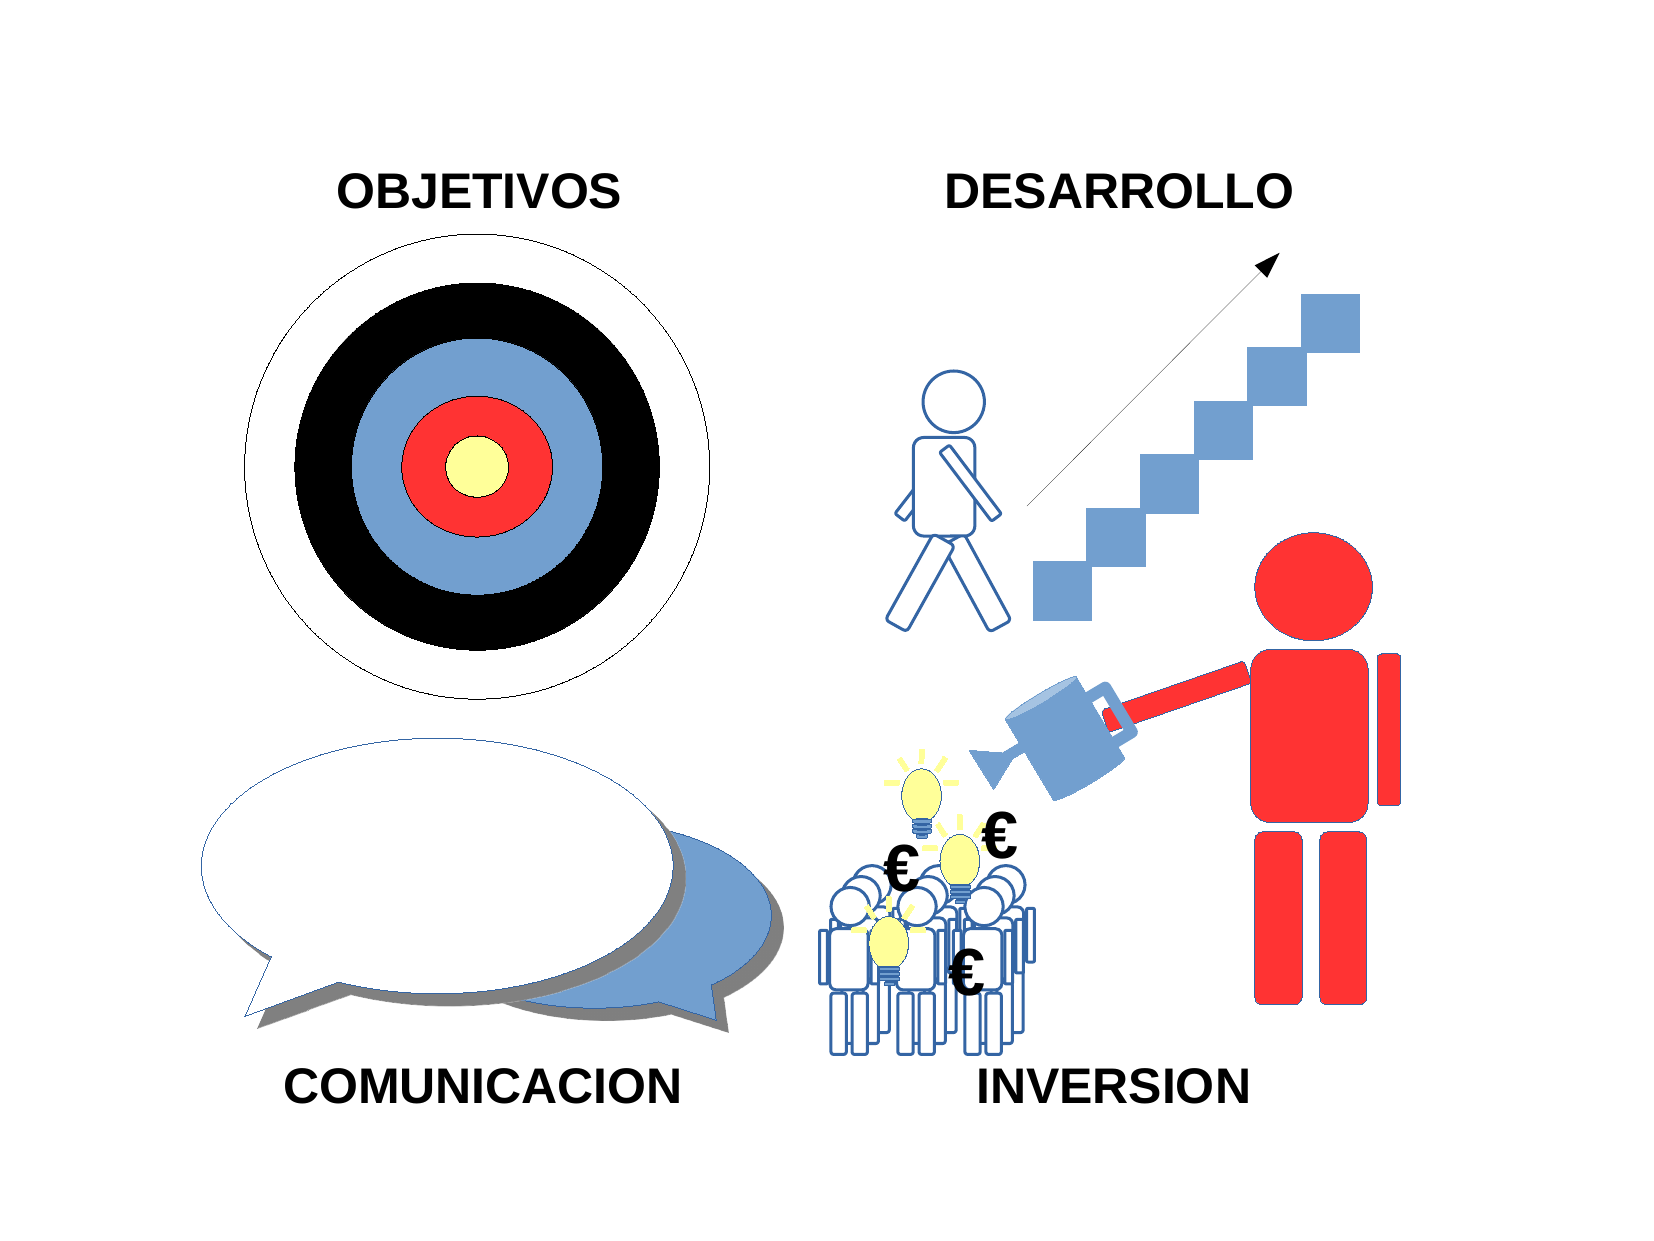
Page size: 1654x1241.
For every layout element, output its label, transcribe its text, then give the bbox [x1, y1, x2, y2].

text_box [969, 677, 1125, 801]
text_box € [934, 927, 990, 1018]
text_box [1377, 653, 1401, 806]
text_box [957, 814, 963, 830]
text_box [201, 738, 772, 1021]
text_box [1033, 294, 1360, 621]
text_box DESARROLLO [930, 155, 1321, 228]
text_box OBJETIVOS [321, 155, 652, 228]
text_box [886, 896, 892, 912]
text_box [1122, 649, 1369, 823]
text_box [1254, 532, 1373, 641]
text_box [918, 749, 925, 764]
text_box [829, 834, 1026, 1055]
text_box [912, 825, 932, 829]
text_box [912, 830, 932, 834]
text_box [244, 234, 710, 700]
text_box [943, 780, 959, 786]
text_box [886, 437, 1010, 631]
text_box [819, 930, 828, 984]
text_box INVERSION [961, 1050, 1277, 1122]
text_box € [966, 790, 1023, 881]
text_box COMUNICACION [268, 1050, 706, 1122]
text_box [884, 780, 900, 786]
text_box € [868, 823, 925, 914]
text_box [1254, 831, 1303, 1005]
text_box [912, 820, 932, 824]
text_box [934, 756, 948, 773]
text_box [1026, 908, 1035, 963]
text_box [935, 822, 948, 838]
text_box [897, 757, 910, 772]
text_box [901, 768, 942, 819]
text_box [916, 835, 928, 839]
text_box [922, 845, 938, 851]
text_box [923, 370, 985, 433]
text_box [1319, 831, 1367, 1005]
